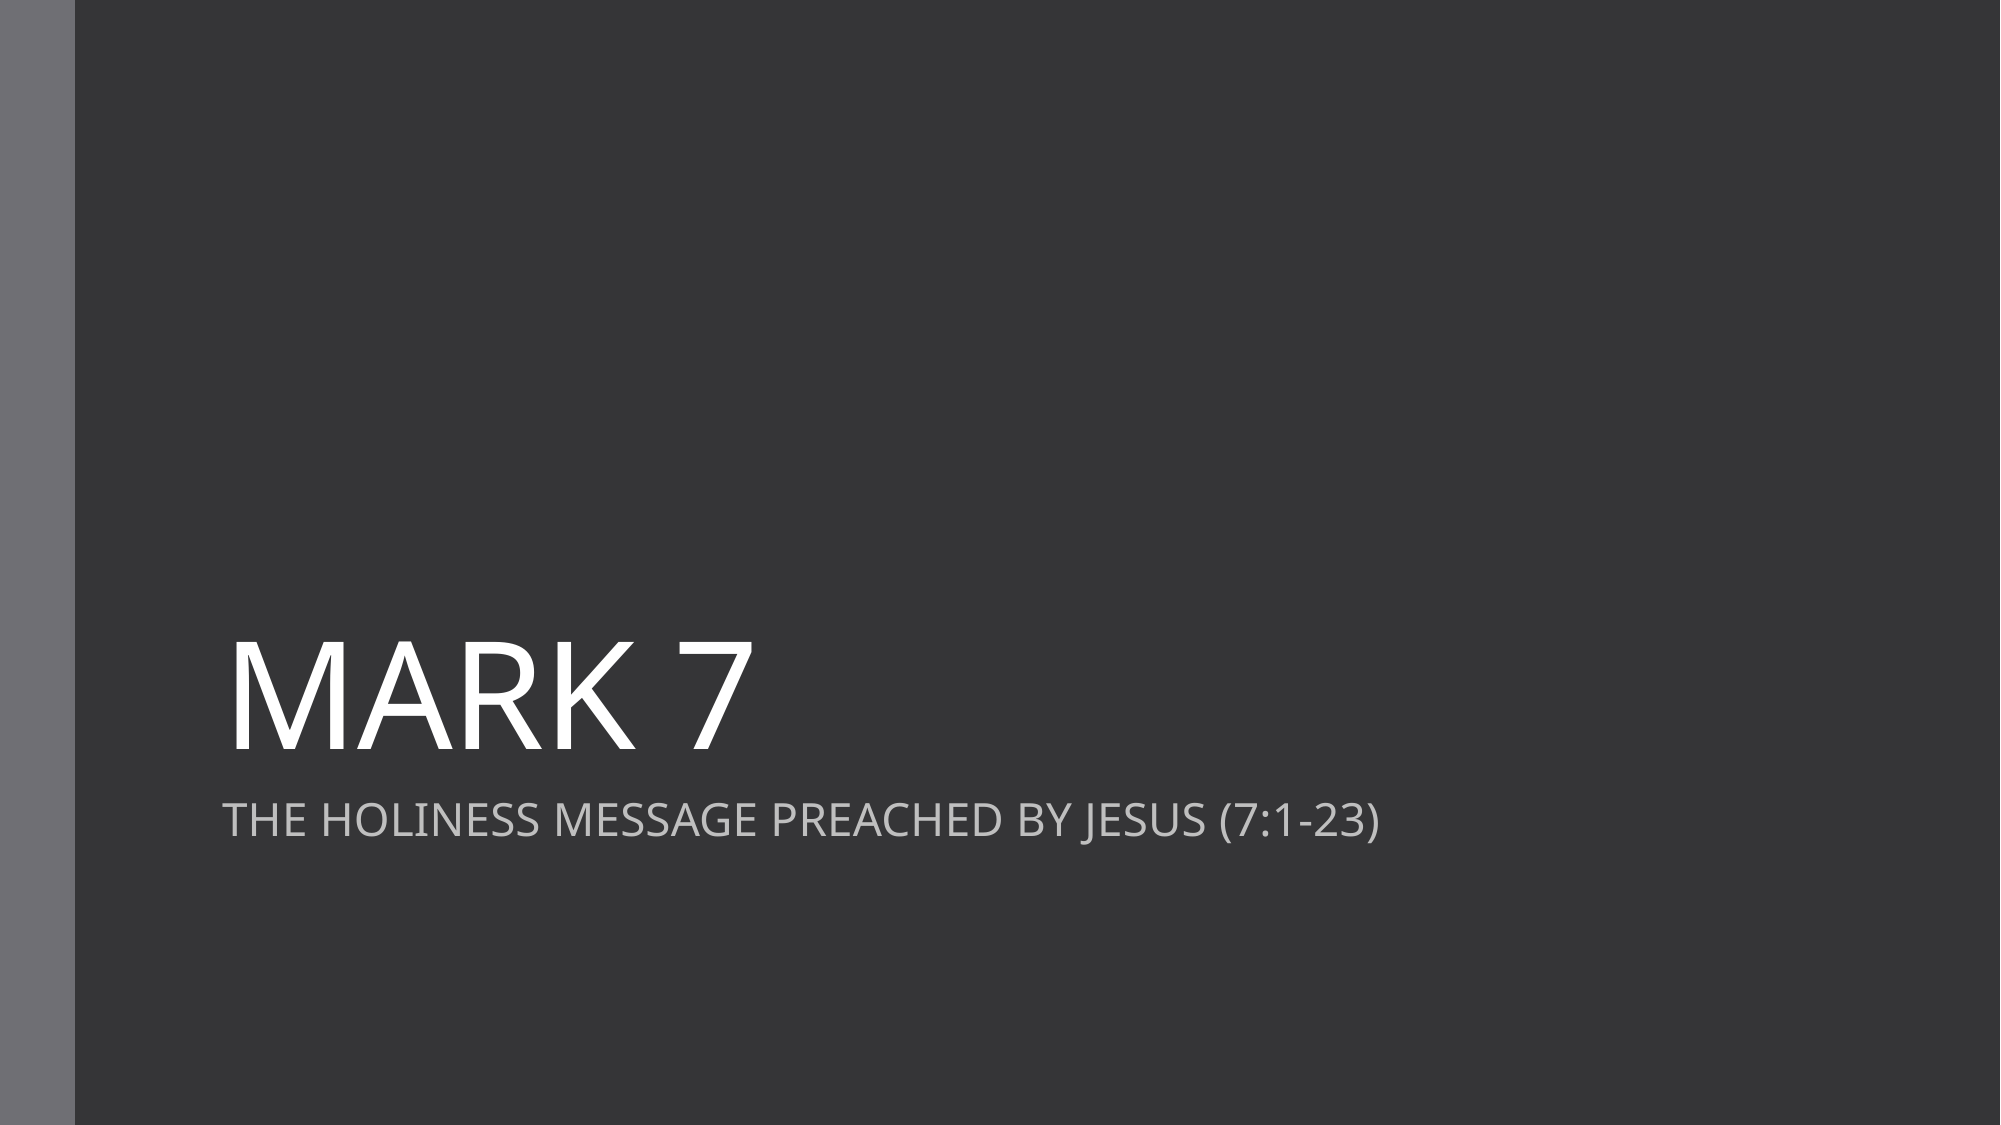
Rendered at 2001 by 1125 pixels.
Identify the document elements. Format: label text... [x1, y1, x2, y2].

subtitle THE HOLINESS MESSAGE PREACHED BY JESUS (7:1-23) [206, 787, 1752, 1066]
title MARK 7 [206, 124, 1752, 787]
